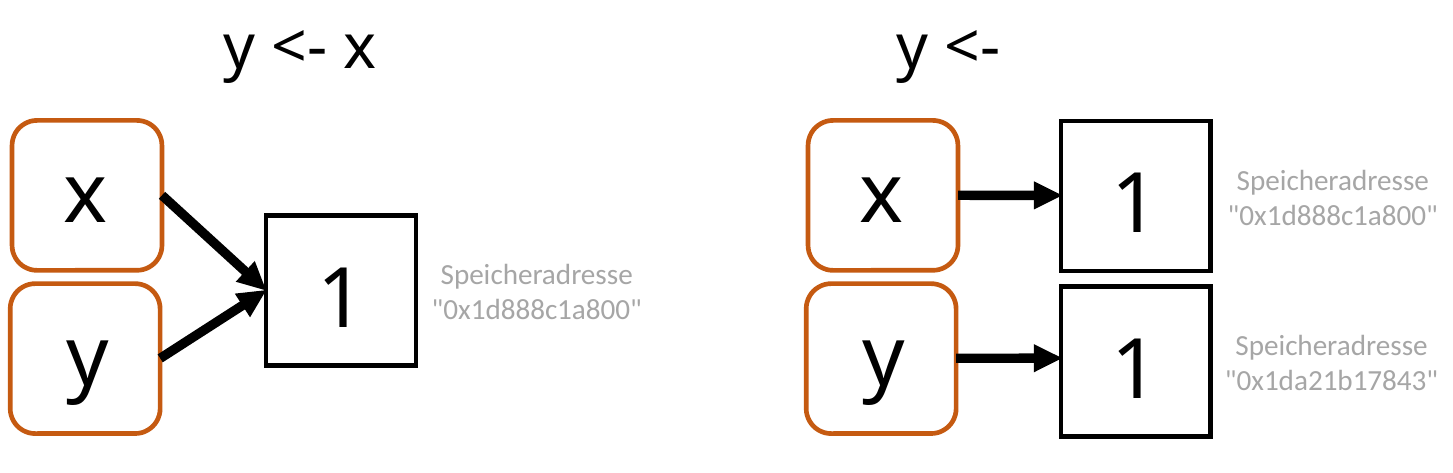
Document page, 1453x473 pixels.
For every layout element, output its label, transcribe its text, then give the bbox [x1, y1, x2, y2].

text_box Speicheradresse "0x1da21b17843" [1210, 319, 1453, 404]
text_box 1 [1097, 307, 1175, 423]
text_box 1 [1097, 142, 1175, 257]
text_box [806, 283, 957, 434]
text_box [808, 120, 958, 271]
text_box y <- x y <- [176, 0, 1017, 89]
text_box y [847, 294, 920, 410]
text_box Speicheradresse "0x1d888c1a800" [416, 248, 657, 334]
text_box x [48, 132, 123, 248]
text_box Speicheradresse "0x1d888c1a800" [1212, 153, 1453, 239]
text_box [1060, 121, 1211, 271]
text_box y [51, 294, 124, 410]
text_box [266, 215, 417, 366]
text_box [1060, 286, 1211, 437]
text_box [10, 283, 161, 434]
text_box 1 [302, 236, 380, 352]
text_box [12, 120, 162, 271]
text_box x [844, 132, 919, 248]
